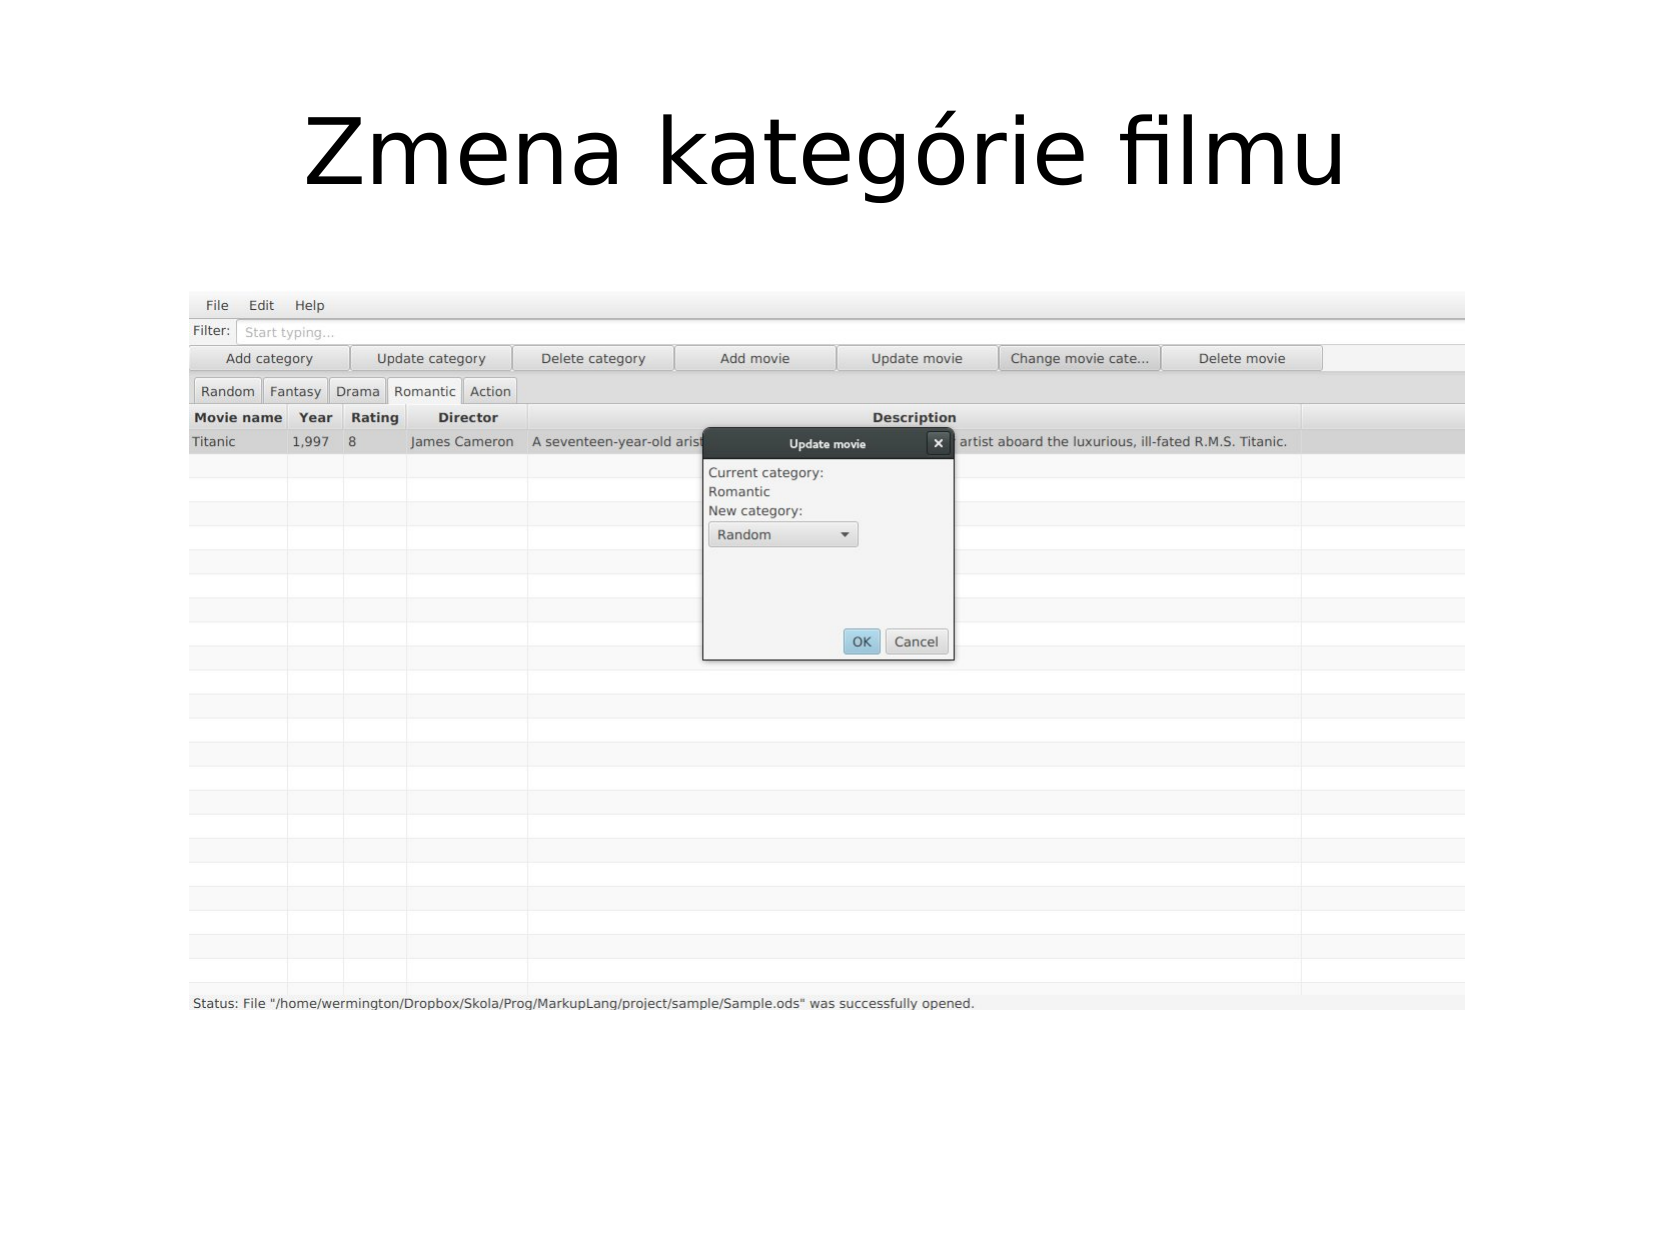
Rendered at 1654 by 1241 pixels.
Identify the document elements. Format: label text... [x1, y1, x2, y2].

title Zmena kategórie filmu [82, 49, 1571, 257]
picture [189, 290, 1465, 1010]
